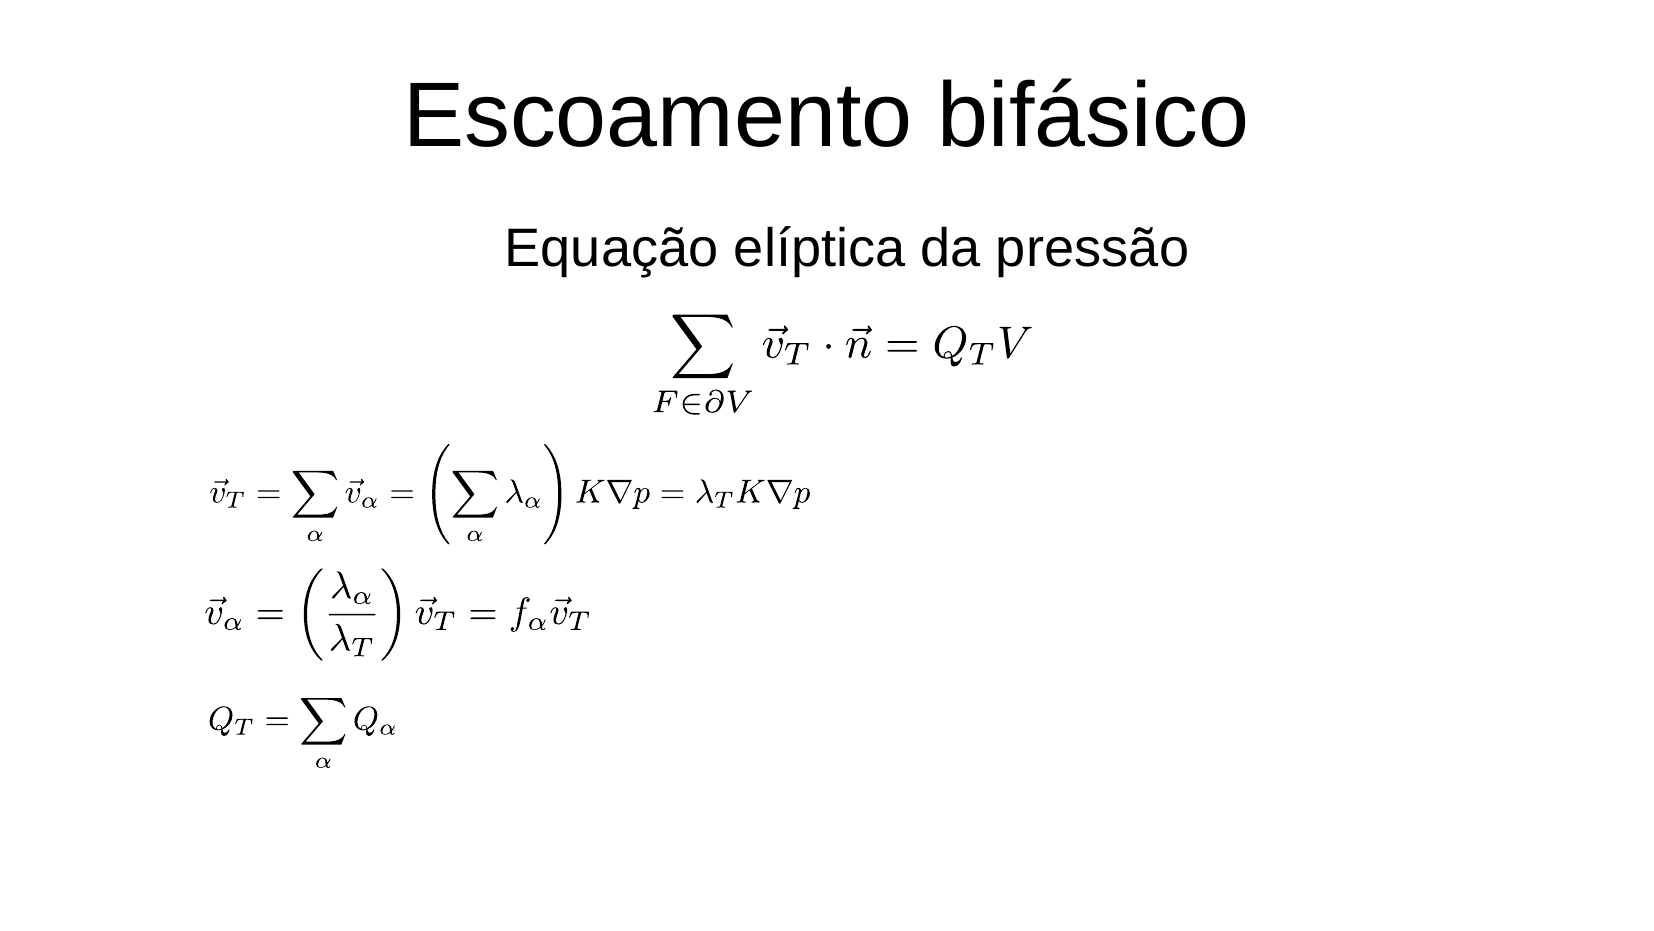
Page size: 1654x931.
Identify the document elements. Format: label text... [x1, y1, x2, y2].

title Escoamento bifásico [82, 37, 1571, 193]
picture [206, 442, 812, 546]
list Equação elíptica da pressão [0, 217, 1625, 296]
picture [206, 696, 397, 770]
picture [649, 312, 1034, 417]
picture [201, 566, 591, 663]
